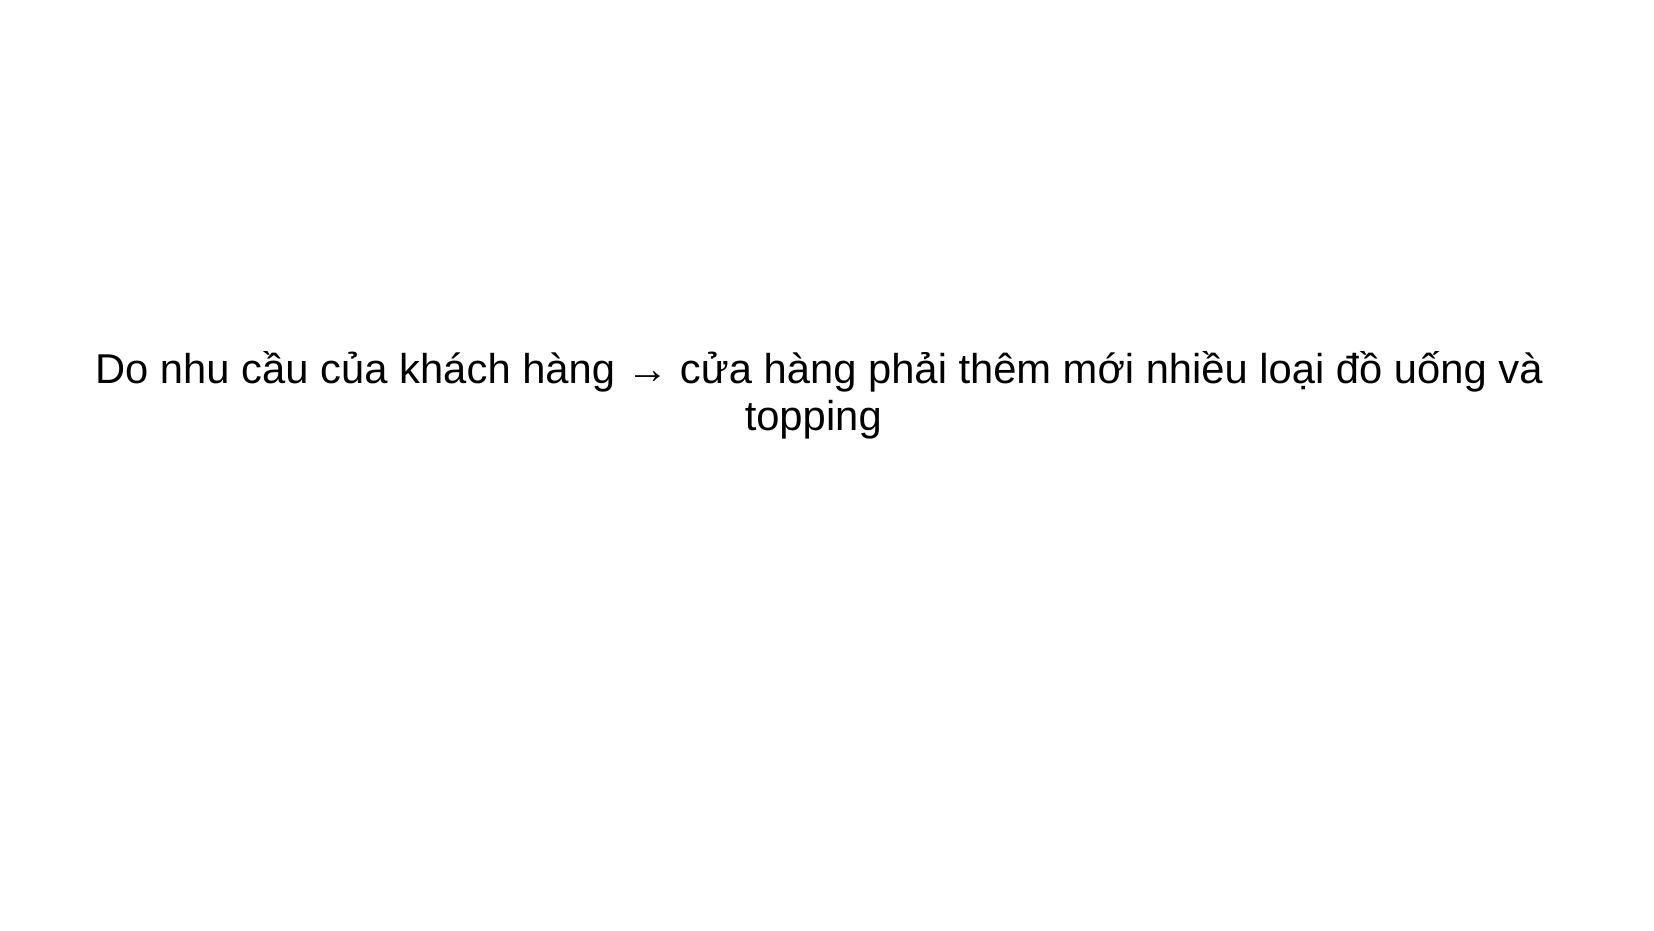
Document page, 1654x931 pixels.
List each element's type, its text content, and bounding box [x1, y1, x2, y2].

title Do nhu cầu của khách hàng → cửa hàng phải thêm mới nhiều loại đồ uống và topping [75, 315, 1564, 471]
